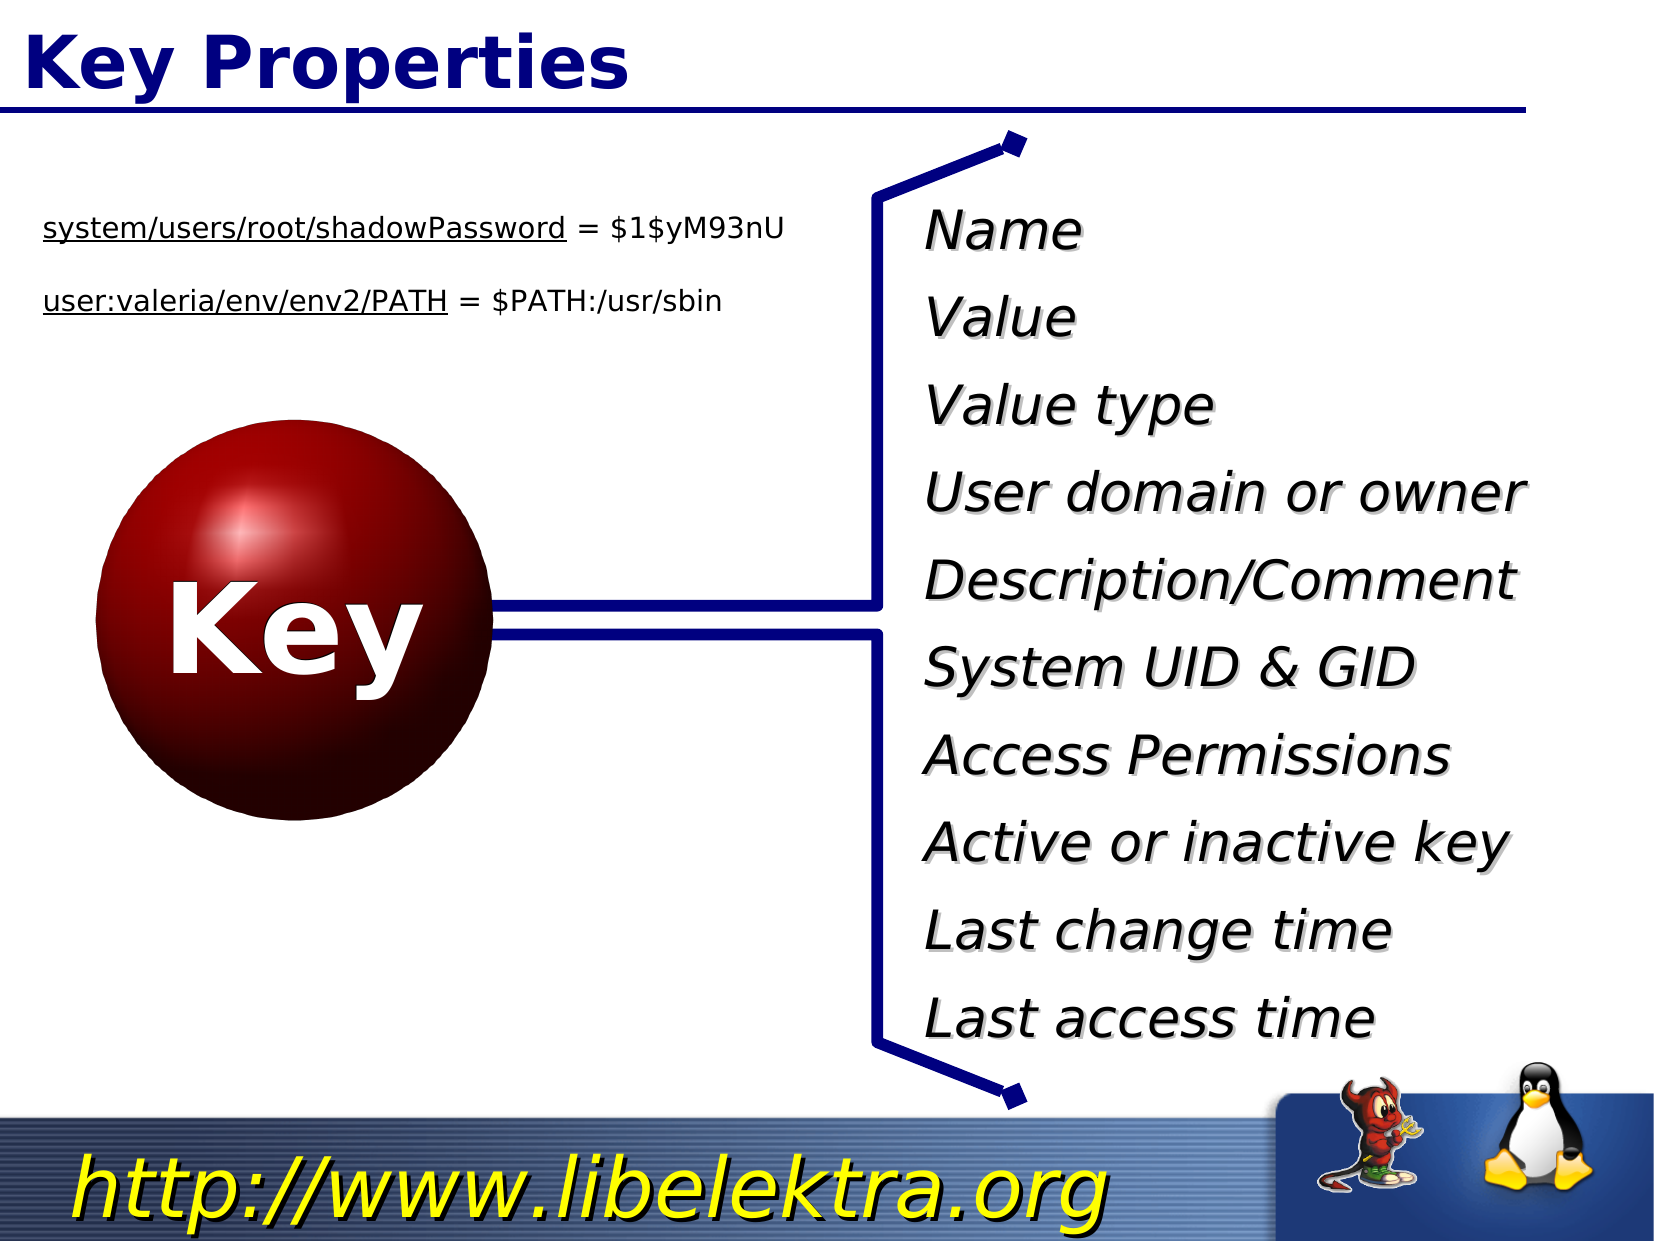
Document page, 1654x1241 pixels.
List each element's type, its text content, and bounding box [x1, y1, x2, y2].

text_box Key Properties [22, 14, 1611, 111]
picture [0, 1061, 1654, 1241]
text_box Key [162, 547, 426, 693]
text_box system/users/root/shadowPassword = $1$yM93nU user:valeria/env/env2/PATH = $PATH:/usr/sbin [42, 208, 809, 317]
list Name Value Value type User domain or owner Description/Comment System UID & GID Access Permissions Active or inactive key Last change time Last access time [909, 187, 1654, 1053]
